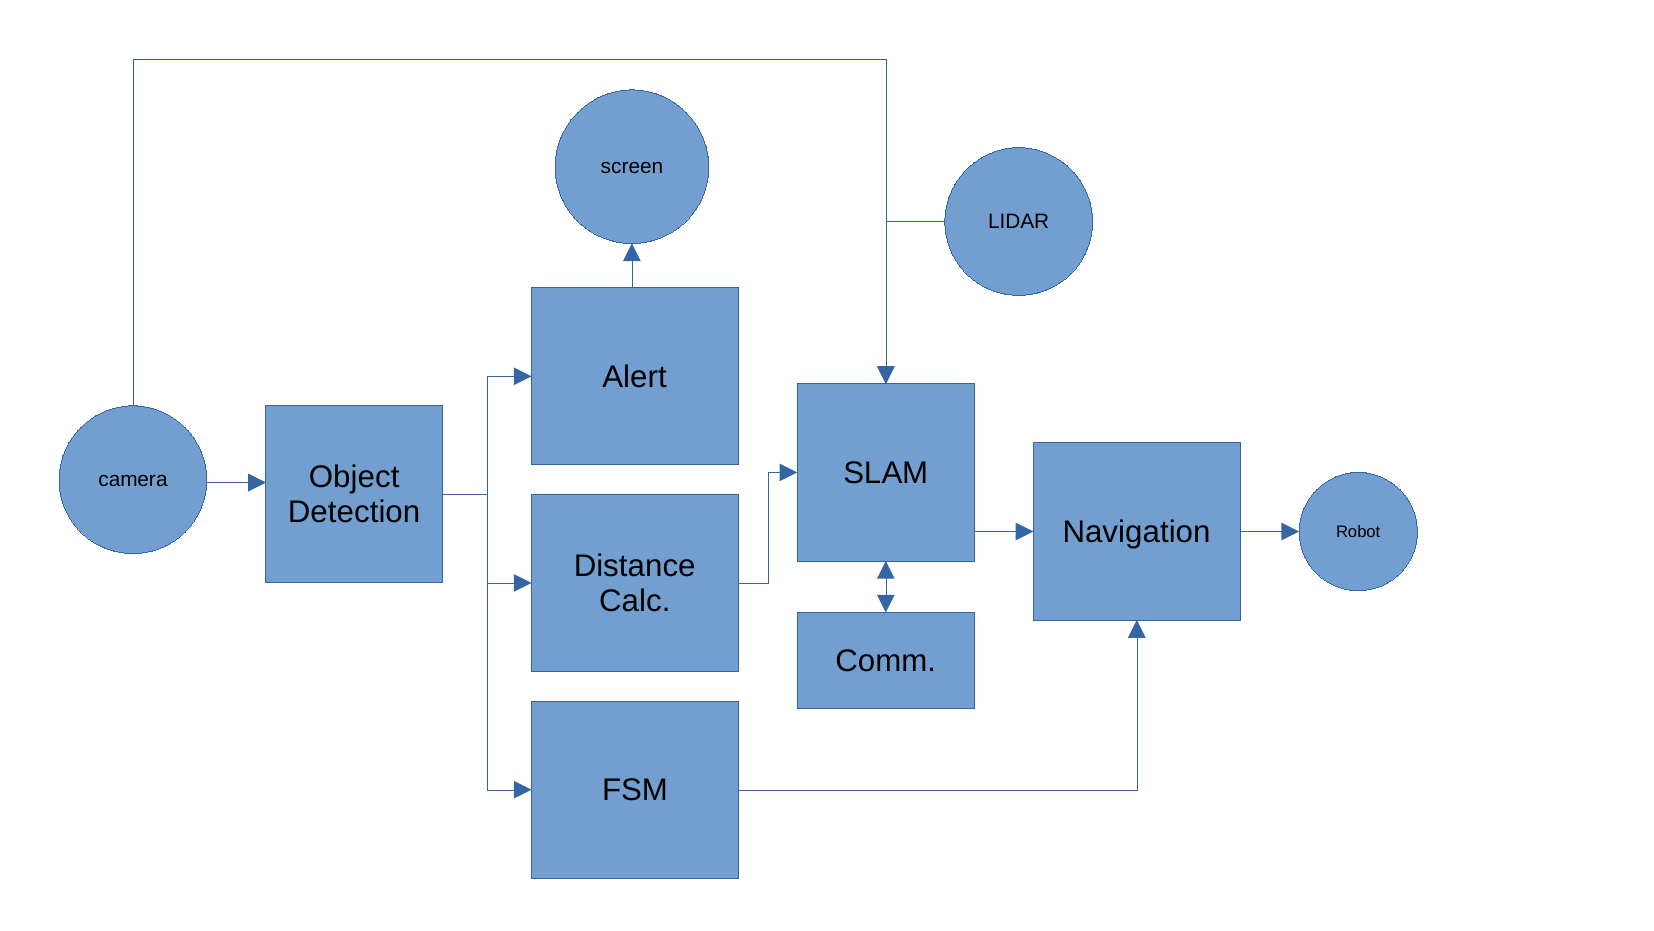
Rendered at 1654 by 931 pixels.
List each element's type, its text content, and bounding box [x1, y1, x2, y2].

text_box camera [59, 405, 207, 554]
text_box LIDAR [944, 147, 1093, 296]
text_box FSM [531, 701, 739, 879]
text_box Alert [531, 287, 739, 465]
text_box SLAM [797, 383, 975, 562]
text_box Distance Calc. [531, 494, 739, 672]
text_box Navigation [1033, 442, 1241, 621]
text_box screen [555, 89, 709, 244]
text_box Robot [1299, 472, 1418, 591]
text_box Comm. [797, 612, 975, 709]
text_box Object Detection [265, 405, 443, 583]
